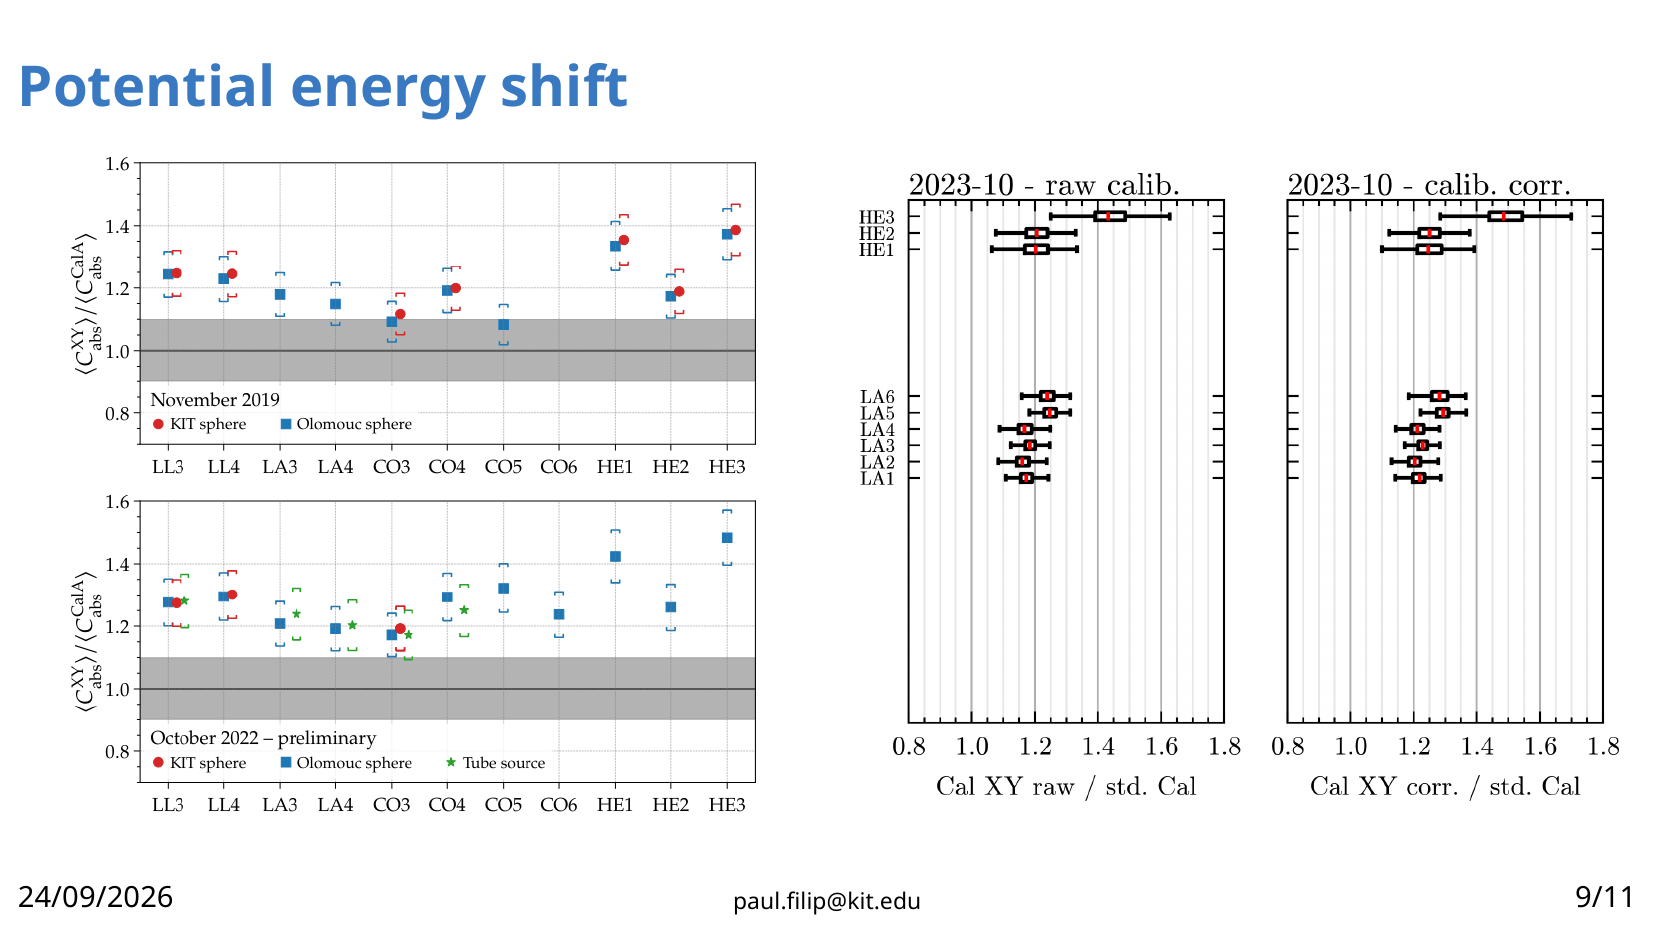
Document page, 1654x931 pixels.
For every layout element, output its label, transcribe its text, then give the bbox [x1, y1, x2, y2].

picture [0, 0, 1654, 931]
title Potential energy shift [18, 45, 1632, 115]
